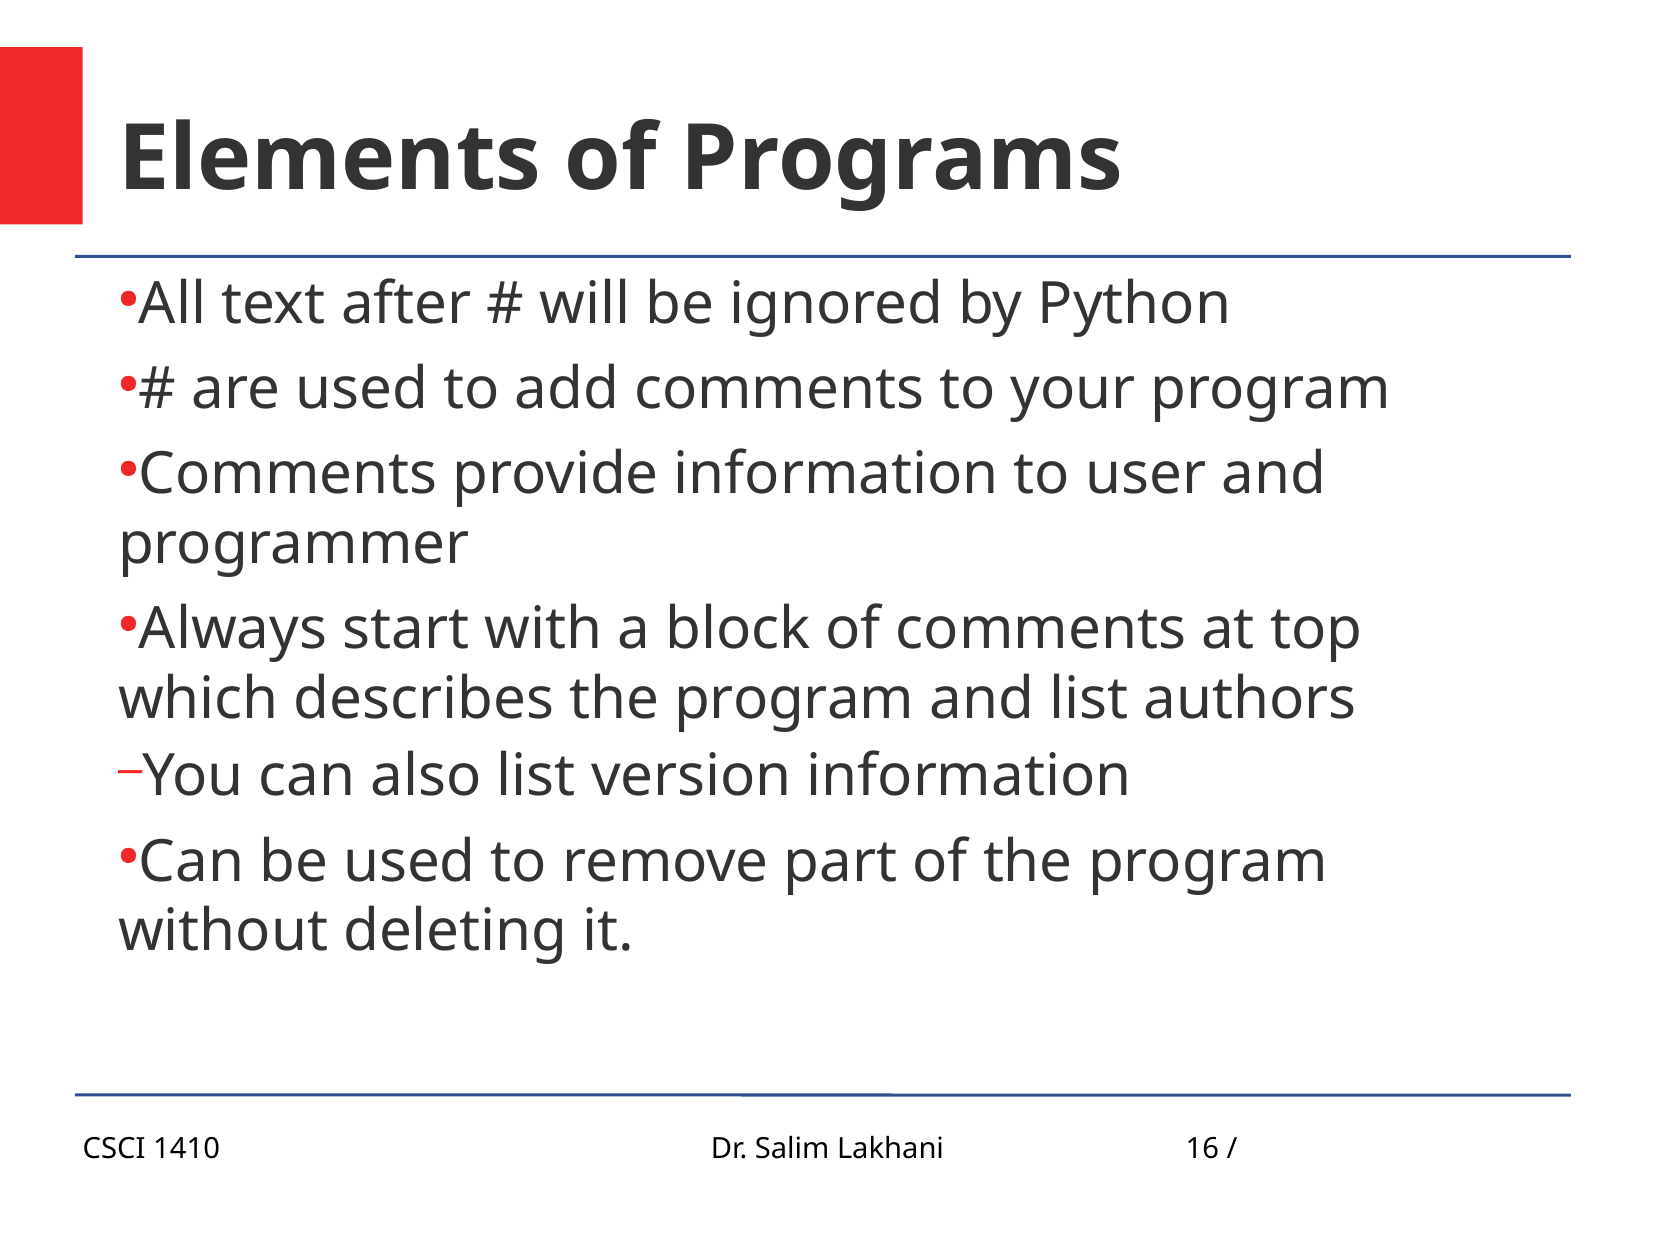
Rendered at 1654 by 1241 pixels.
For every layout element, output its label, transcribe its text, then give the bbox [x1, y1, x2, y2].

text_box CSCI 1410 [82, 1129, 468, 1216]
text_box Dr. Salim Lakhani [565, 1129, 1090, 1216]
text_box / [1185, 1129, 1571, 1216]
list All text after # will be ignored by Python # are used to add comments to your program Comments provide information to user and programmer Always start with a block of comments at top which describes the program and list authors You can also list version information Can be used to remove part of the program without deleting it. [118, 265, 1536, 1081]
title Elements of Programs [118, 49, 1571, 257]
